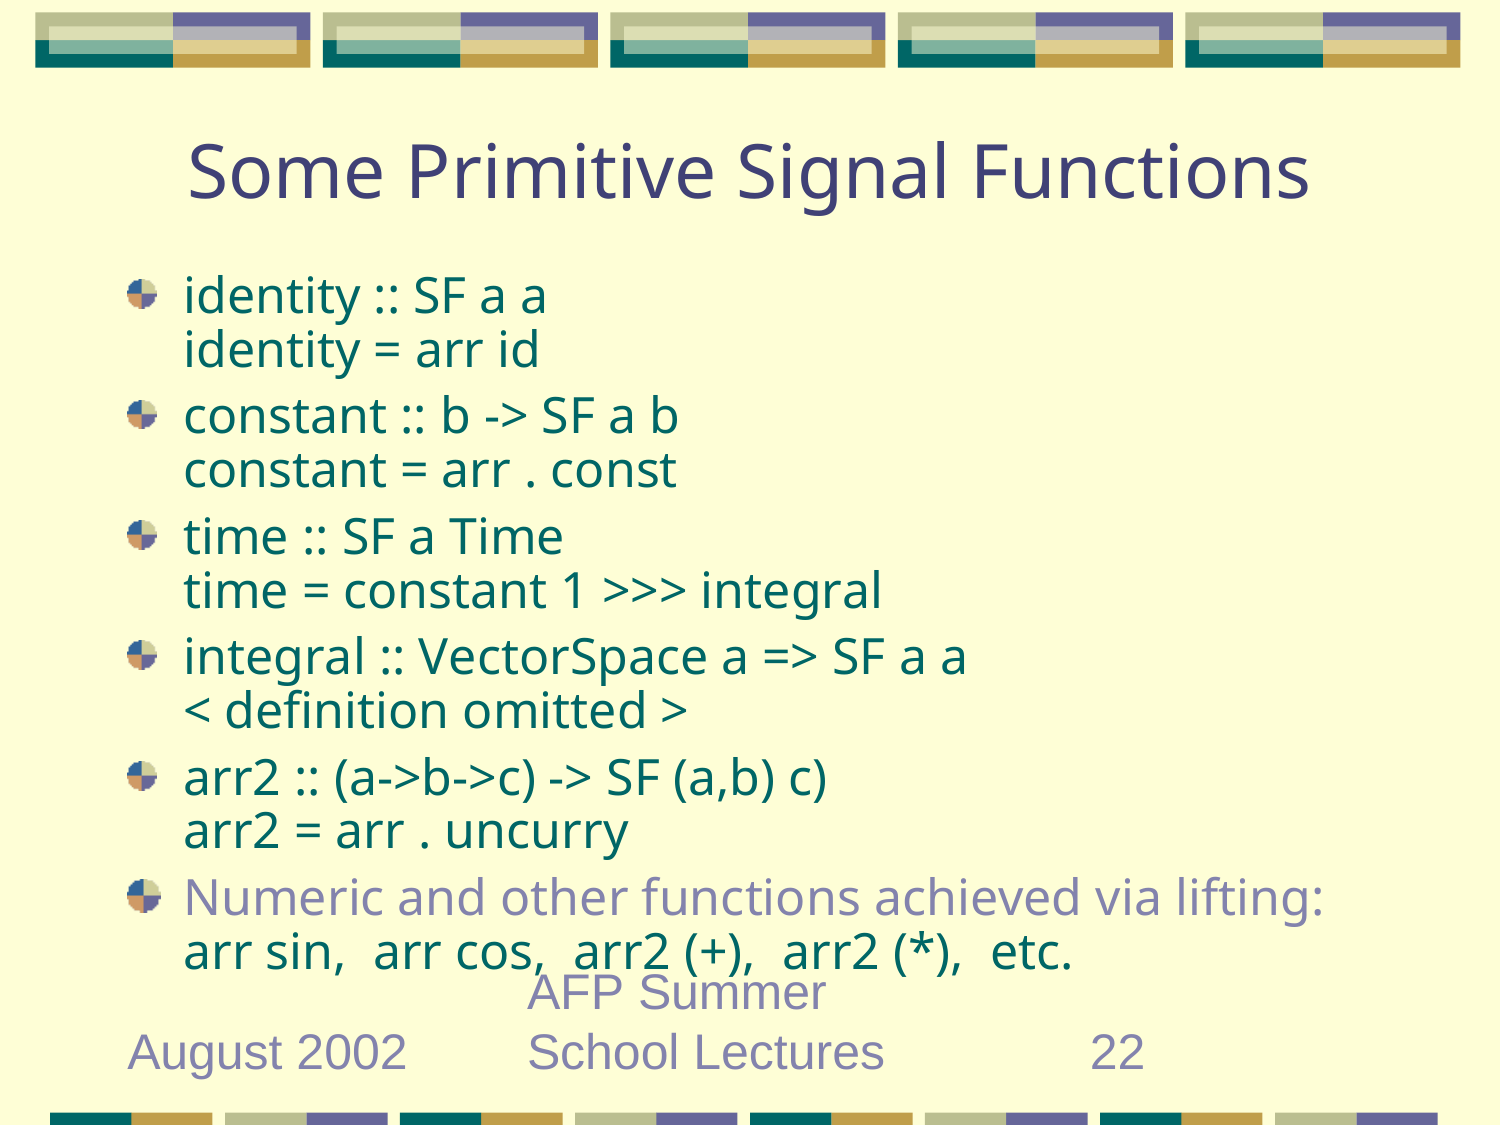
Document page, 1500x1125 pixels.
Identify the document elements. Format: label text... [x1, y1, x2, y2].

list identity :: SF a a identity = arr id constant :: b -> SF a b constant = arr . const time :: SF a Time time = constant 1 >>> integral integral :: VectorSpace a => SF a a < definition omitted > arr2 :: (a->b->c) -> SF (a,b) c) arr2 = arr . uncurry Numeric and other functions achieved via lifting: arr sin, arr cos, arr2 (+), arr2 (*), etc. [112, 262, 1388, 1001]
title Some Primitive Signal Functions [112, 99, 1388, 238]
